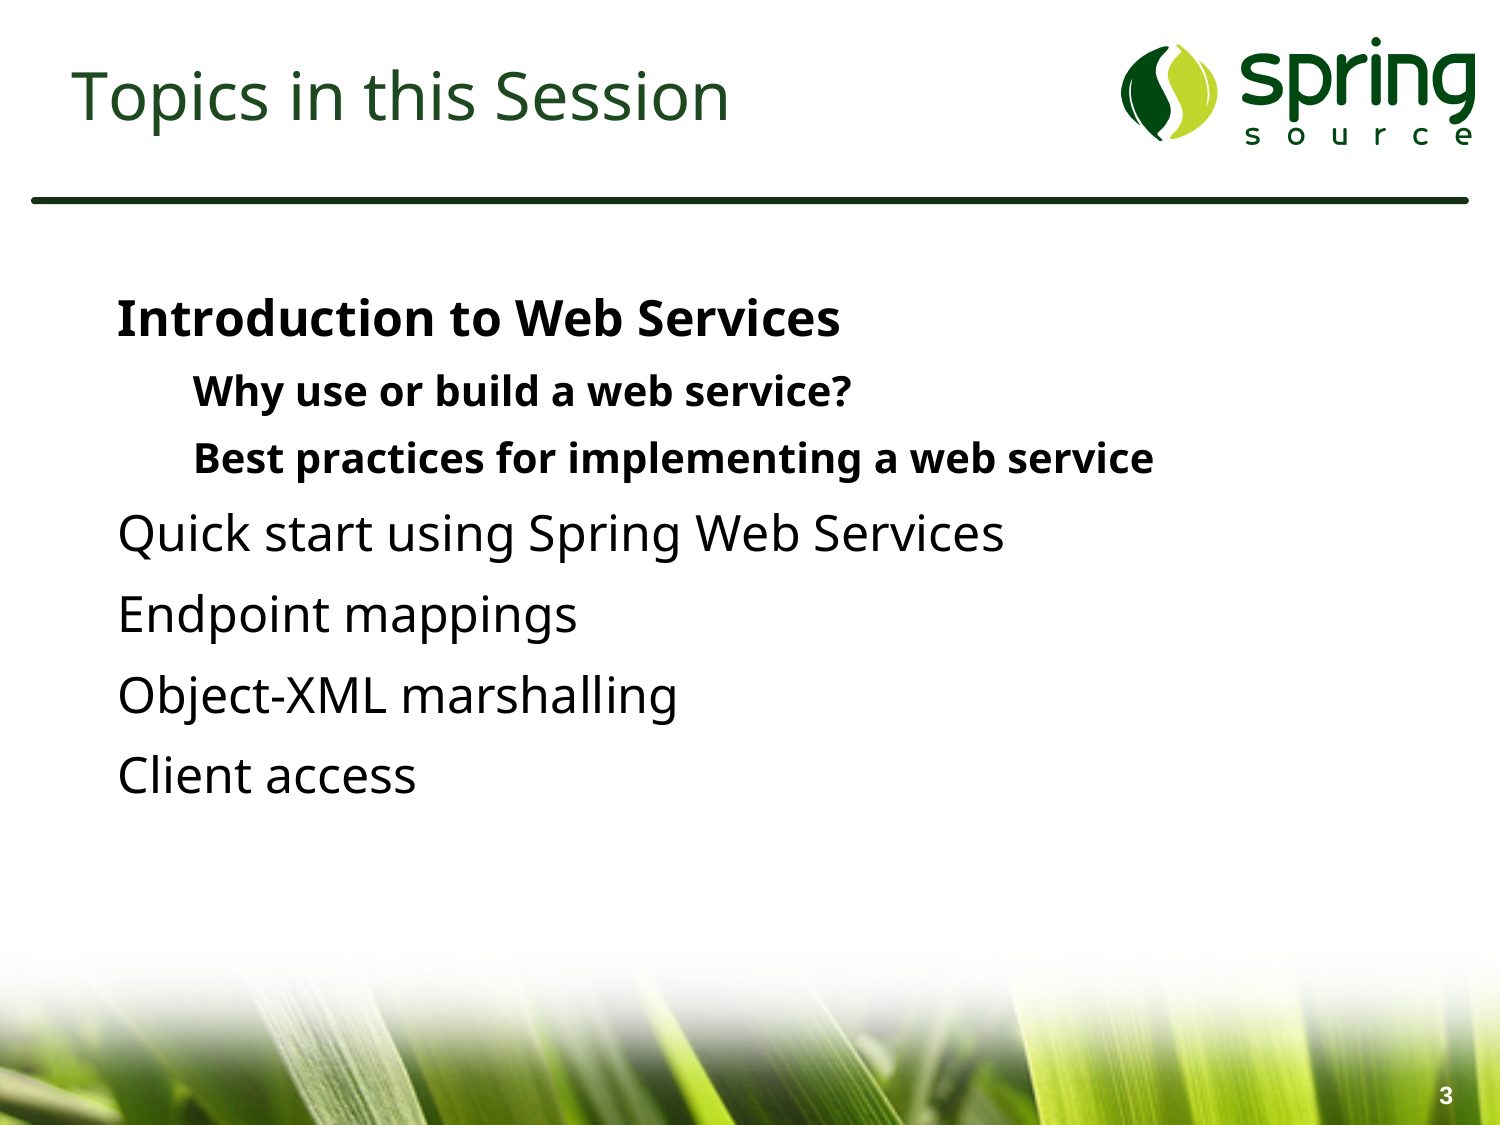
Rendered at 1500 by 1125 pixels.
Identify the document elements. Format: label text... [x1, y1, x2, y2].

title Topics in this Session [56, 13, 1089, 176]
picture [1121, 37, 1475, 145]
list Introduction to Web Services Why use or build a web service? Best practices for implementing a web service Quick start using Spring Web Services Endpoint mappings Object-XML marshalling Client access [103, 275, 1394, 938]
picture [0, 944, 1500, 1125]
